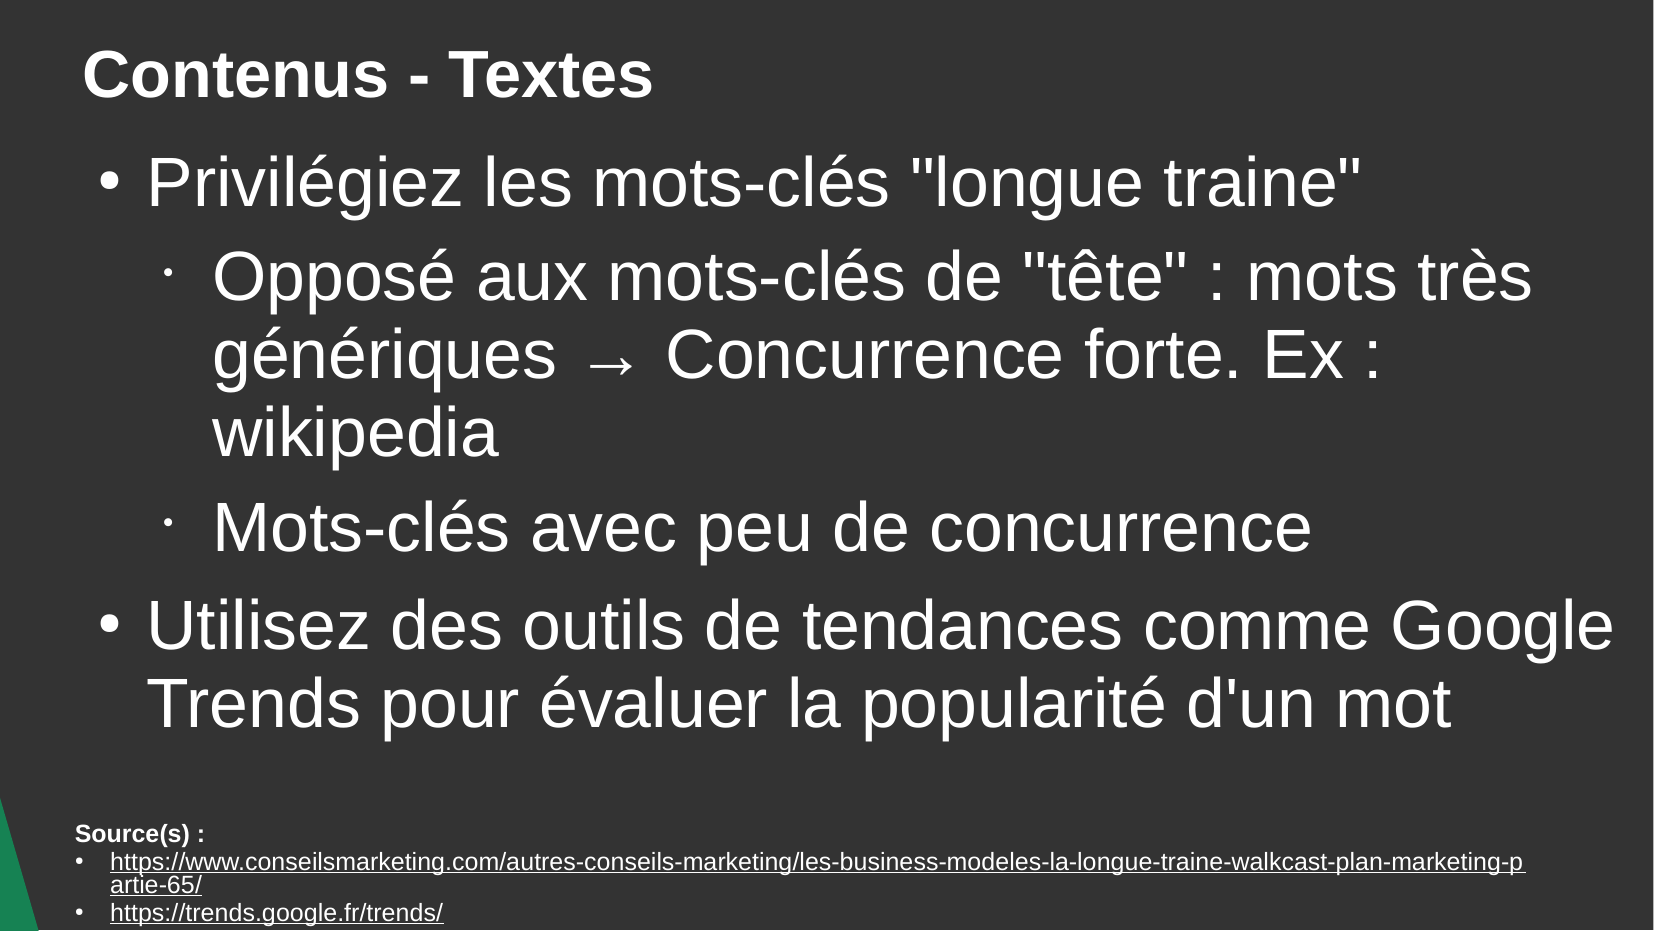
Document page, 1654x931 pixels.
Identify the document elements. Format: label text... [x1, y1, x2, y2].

title Contenus - Textes [82, 36, 1654, 130]
text_box Source(s) : https://www.conseilsmarketing.com/autres-conseils-marketing/les-business-modeles-la-longue-traine-walkcast-plan-marketing-partie-65/ https://trends.google.fr/trends/ [60, 799, 1546, 912]
list Privilégiez les mots-clés "longue traine" Opposé aux mots-clés de "tête" : mots très génériques → Concurrence forte. Ex : wikipedia Mots-clés avec peu de concurrence Utilisez des outils de tendances comme Google Trends pour évaluer la popularité d'un mot [80, 143, 1630, 764]
text_box [0, 797, 39, 931]
